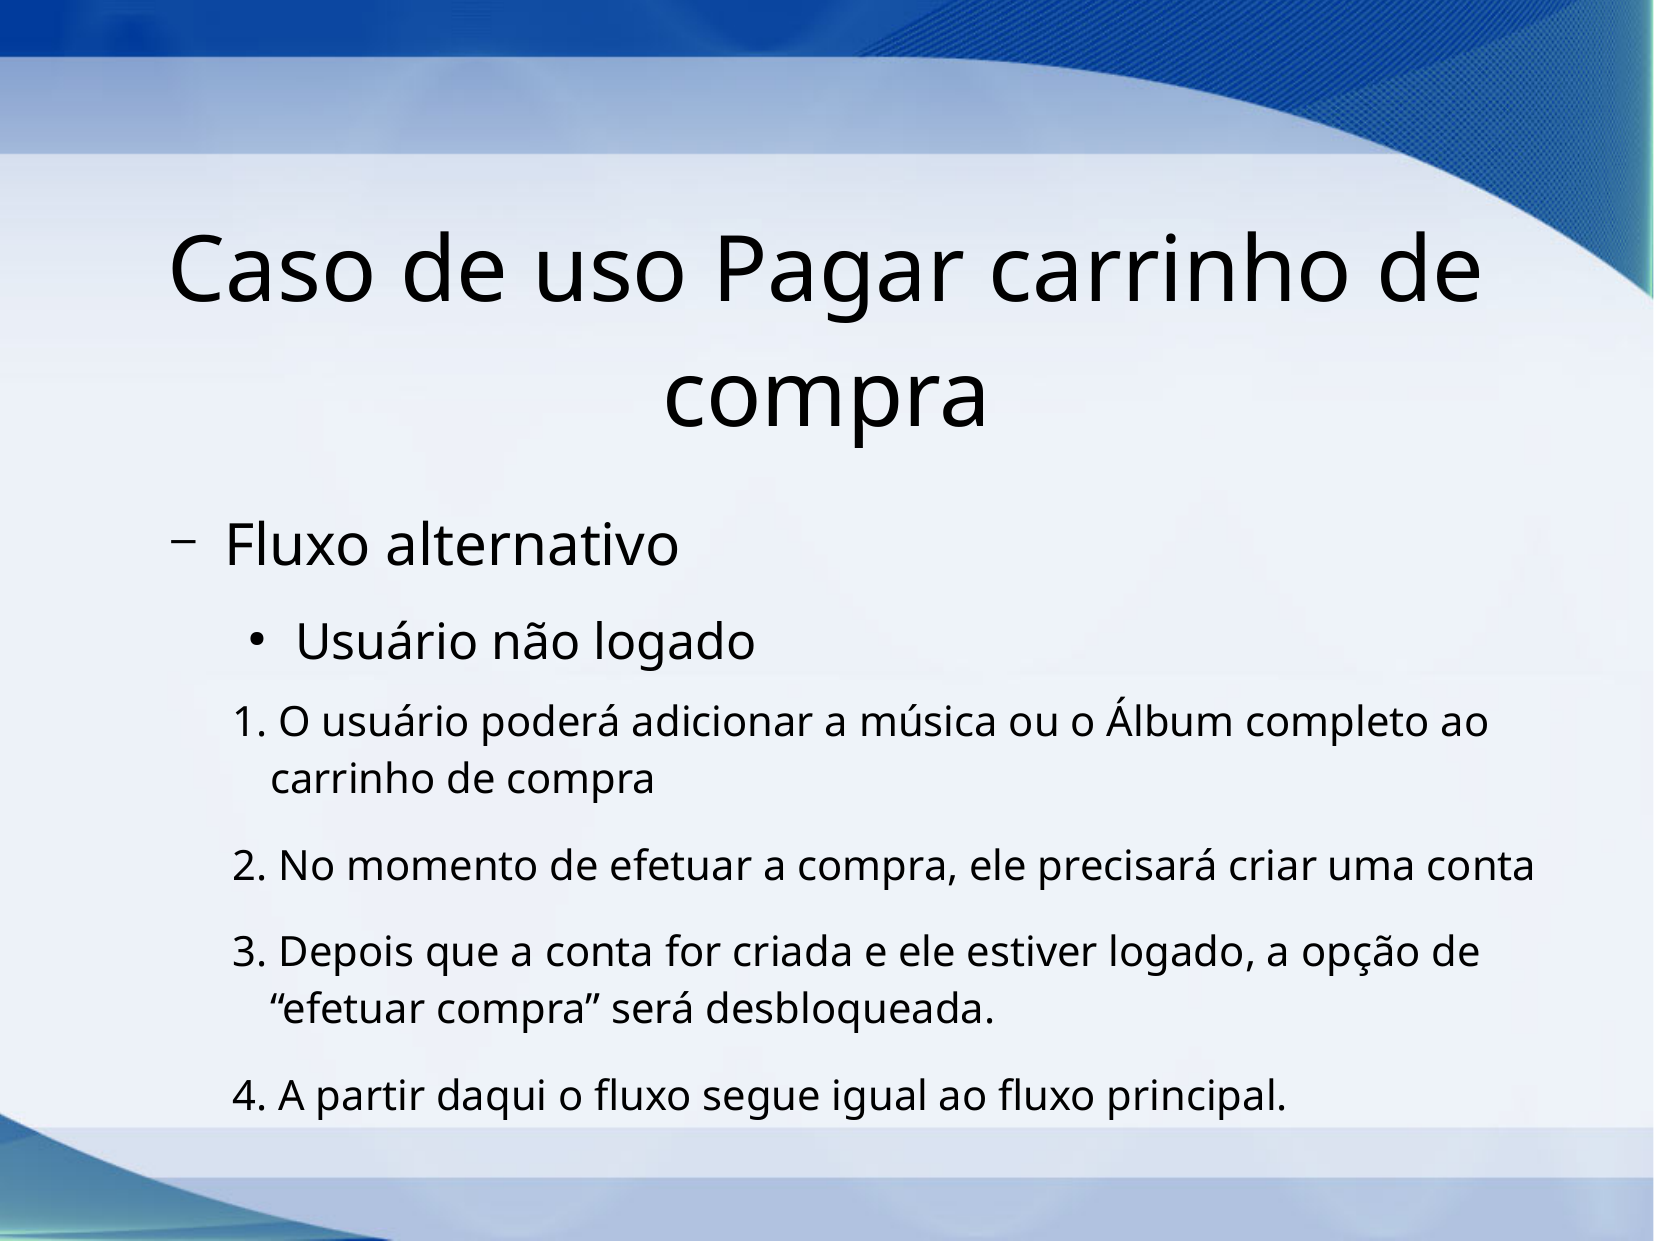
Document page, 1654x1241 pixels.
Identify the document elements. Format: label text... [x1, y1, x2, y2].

title Caso de uso Pagar carrinho de compra [82, 224, 1571, 434]
picture [0, 0, 1654, 1241]
list Fluxo alternativo Usuário não logado 1. O usuário poderá adicionar a música ou o Álbum completo ao carrinho de compra 2. No momento de efetuar a compra, ele precisará criar uma conta 3. Depois que a conta for criada e ele estiver logado, a opção de “efetuar compra” será desbloqueada. 4. A partir daqui o fluxo segue igual ao fluxo principal. [82, 503, 1571, 1223]
